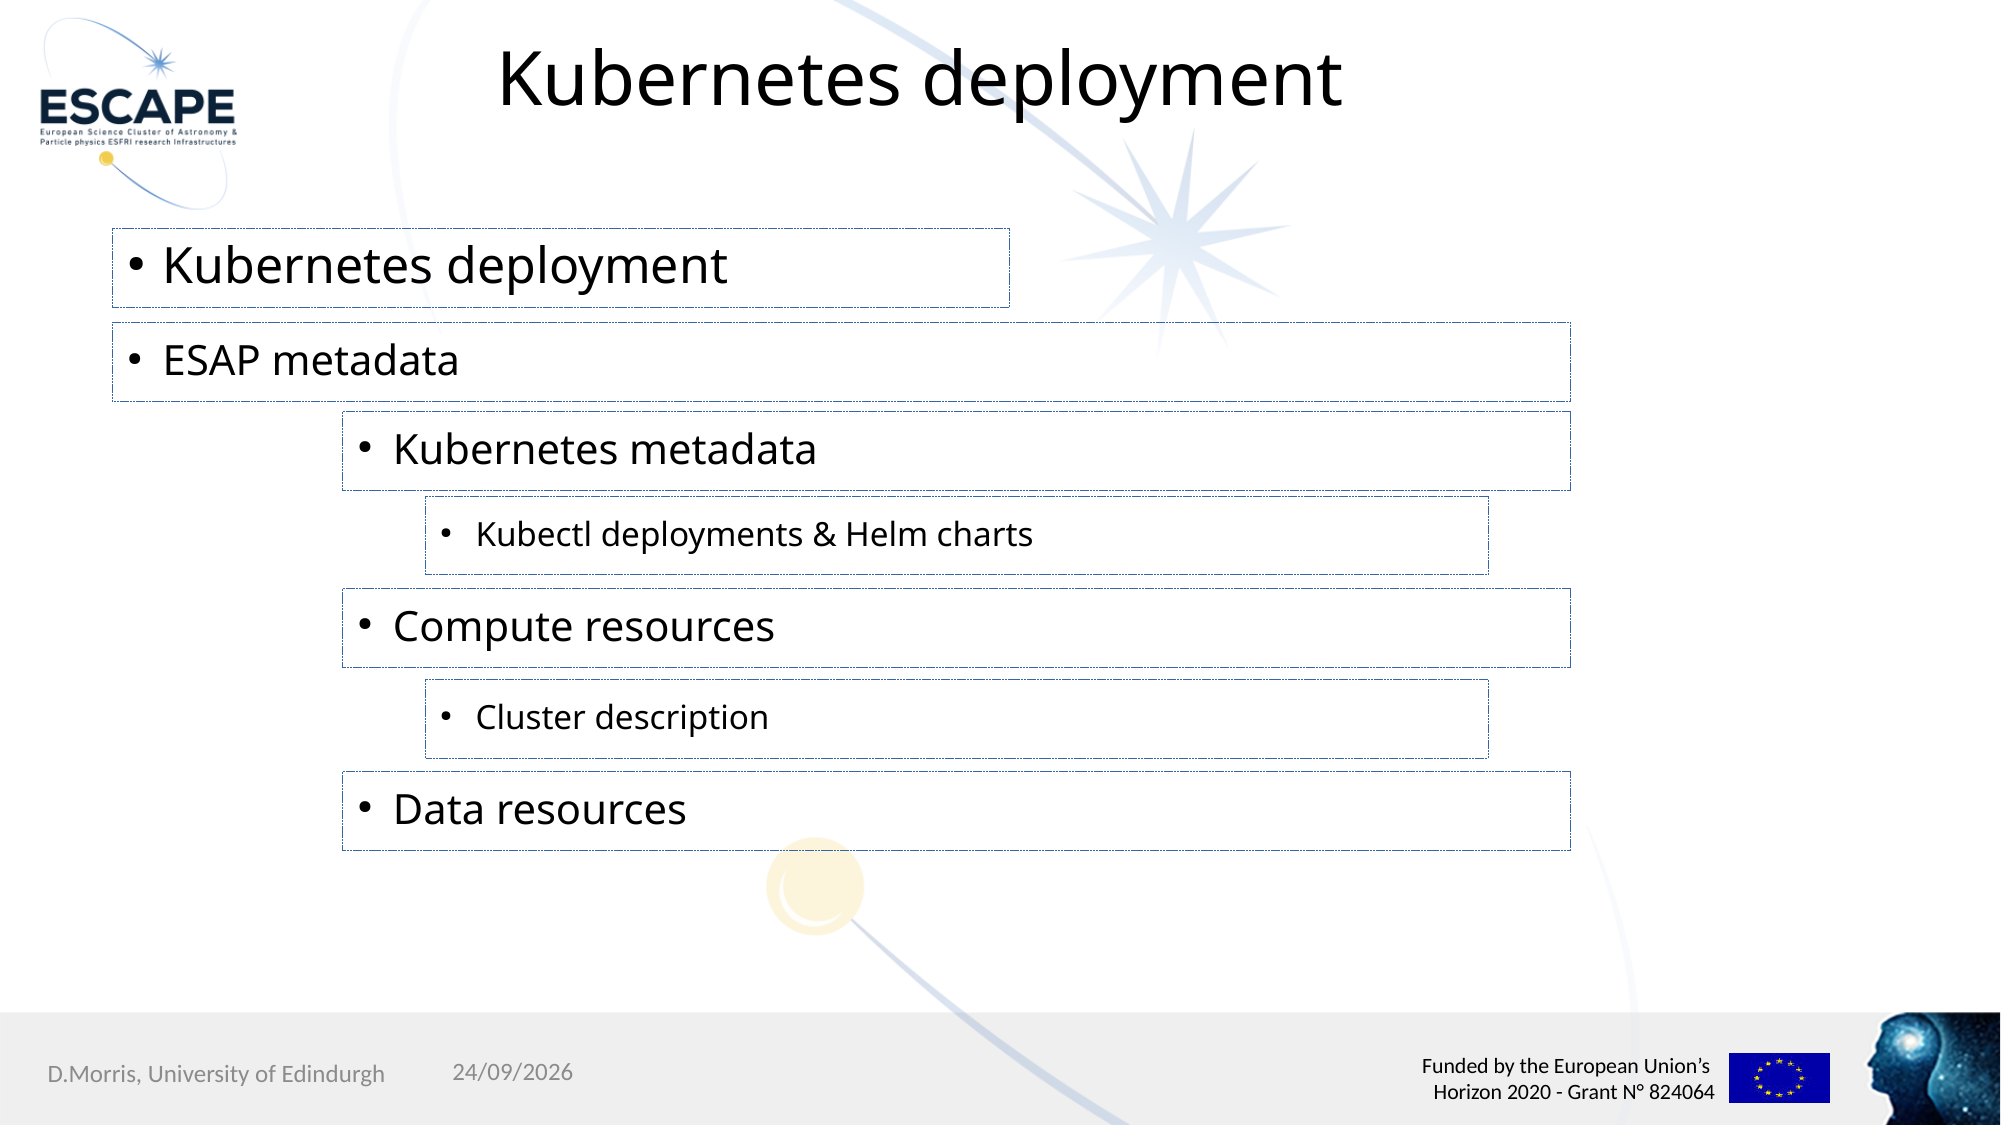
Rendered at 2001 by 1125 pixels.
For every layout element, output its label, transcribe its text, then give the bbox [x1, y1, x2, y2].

title Kubernetes deployment [112, 228, 1010, 308]
picture [0, 0, 2001, 1125]
title Data resources [342, 771, 1571, 851]
footer D.Morris, University of Edindurgh [32, 1042, 414, 1103]
title Kubernetes metadata [342, 411, 1571, 491]
title Kubernetes deployment [481, 11, 1519, 150]
title ESAP metadata [112, 322, 1571, 402]
slide_number 14/02/2022 [437, 1043, 662, 1099]
title Compute resources [342, 588, 1571, 668]
title Kubectl deployments & Helm charts [425, 496, 1489, 575]
title Cluster description [425, 679, 1489, 759]
